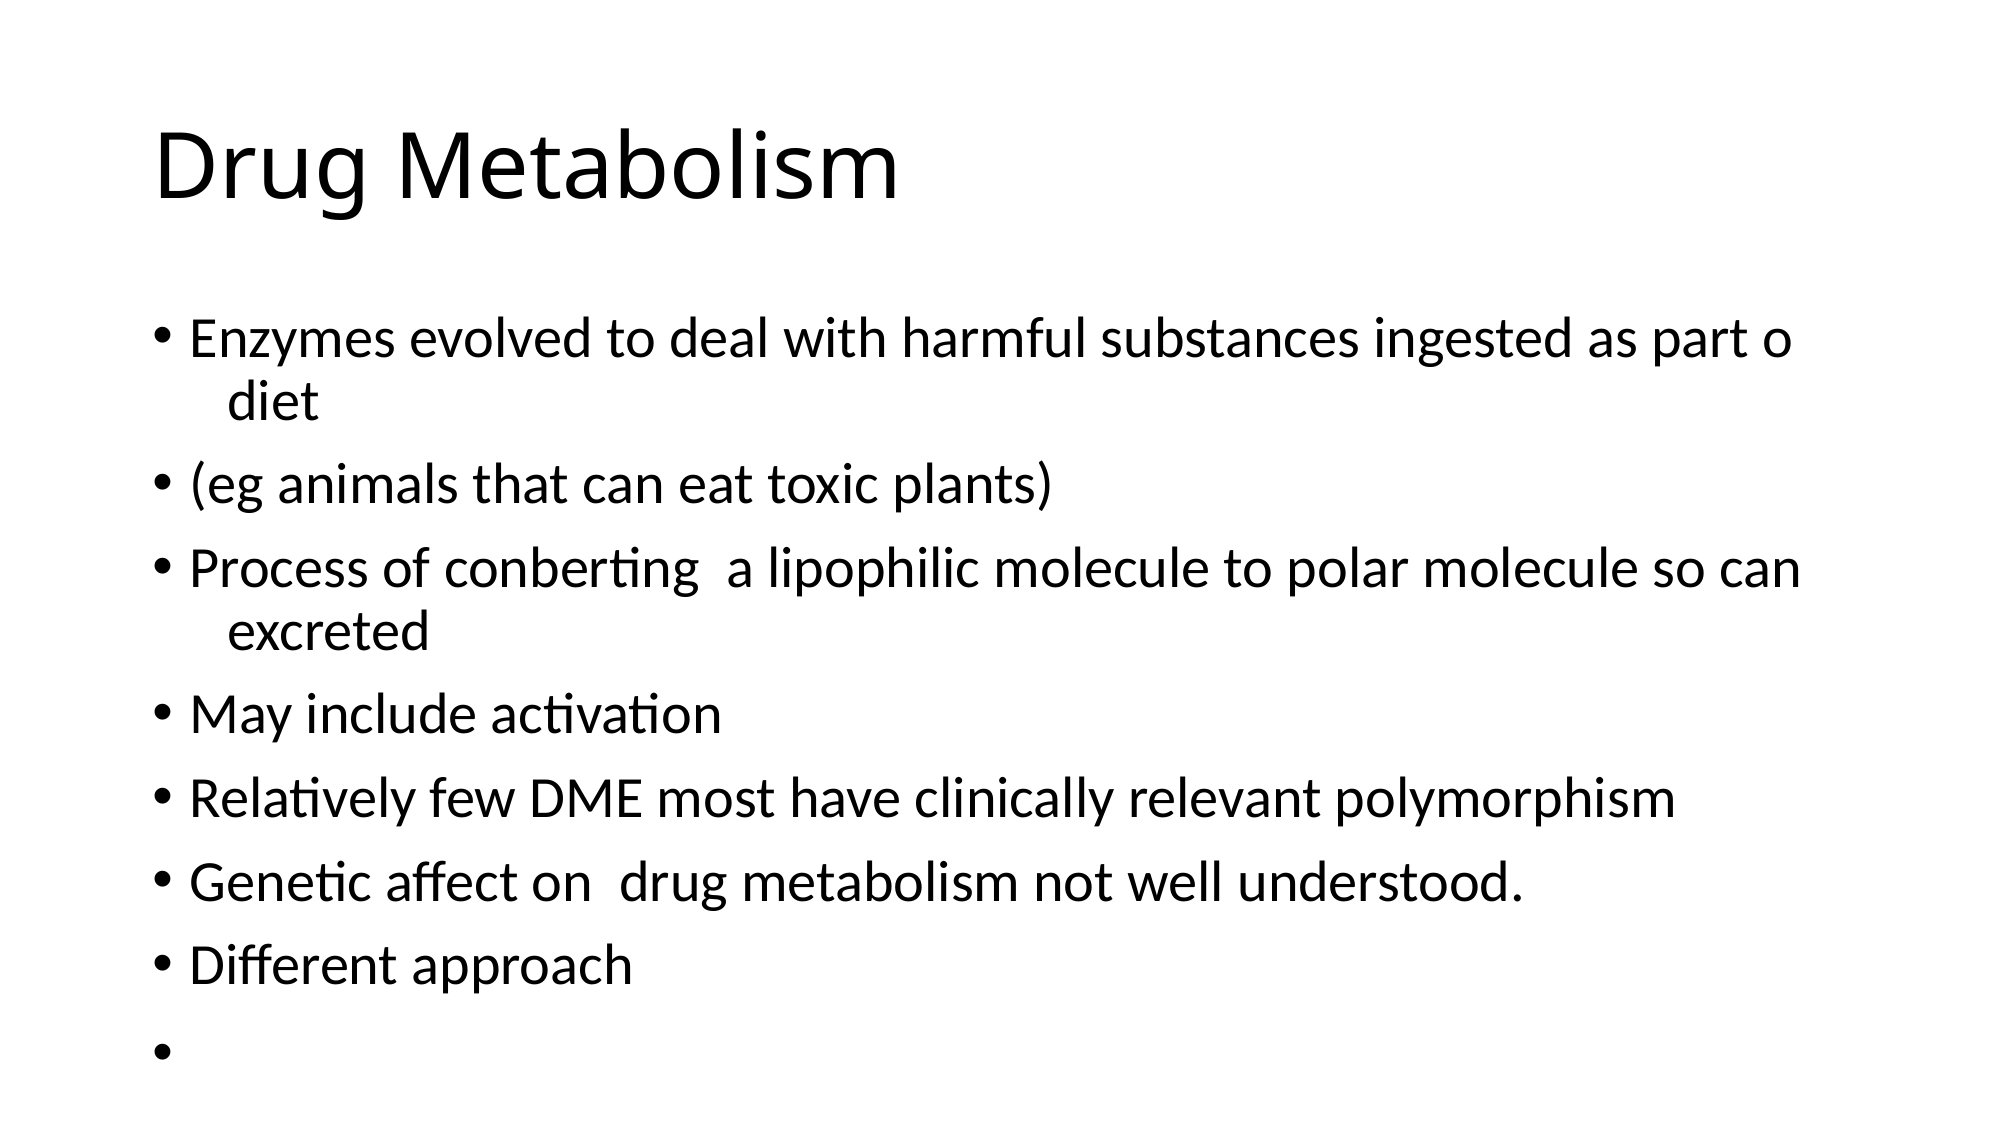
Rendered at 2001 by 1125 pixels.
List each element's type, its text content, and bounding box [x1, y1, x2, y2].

list Enzymes evolved to deal with harmful substances ingested as part o diet (eg animals that can eat toxic plants) Process of conberting a lipophilic molecule to polar molecule so can excreted May include activation Relatively few DME most have clinically relevant polymorphism Genetic affect on drug metabolism not well understood. Different approach [137, 299, 1863, 1014]
title Drug Metabolism [137, 59, 1863, 278]
